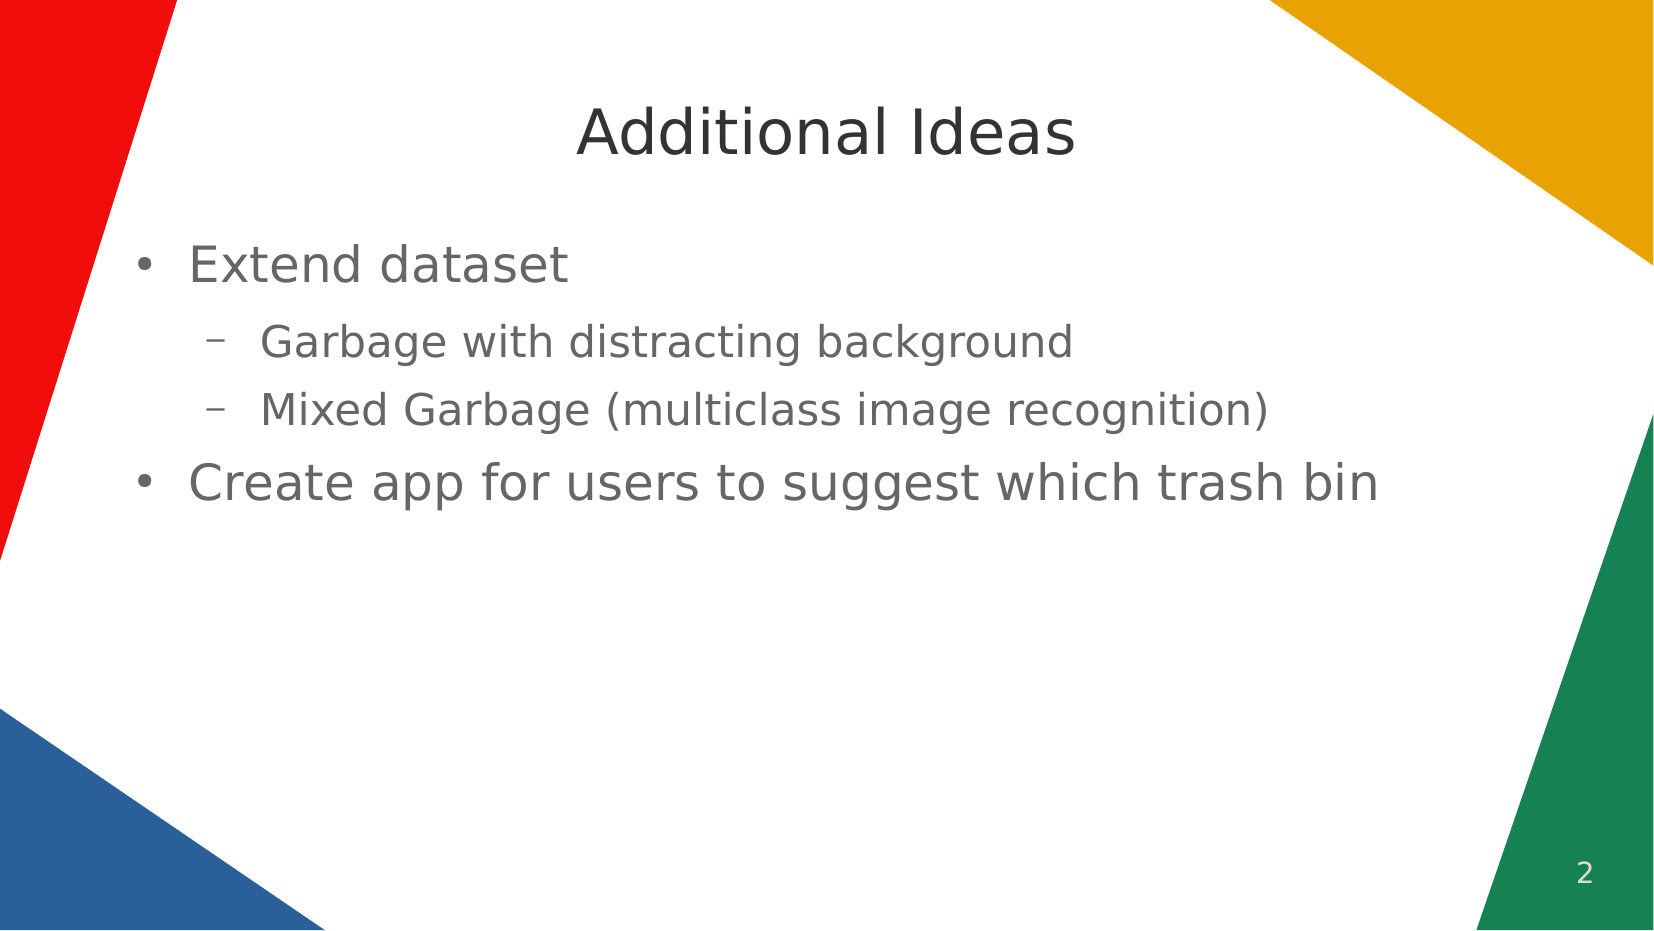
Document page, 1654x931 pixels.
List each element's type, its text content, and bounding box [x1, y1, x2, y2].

list Extend dataset Garbage with distracting background Mixed Garbage (multiclass image recognition) Create app for users to suggest which trash bin [118, 236, 1536, 827]
title Additional Ideas [118, 59, 1536, 207]
